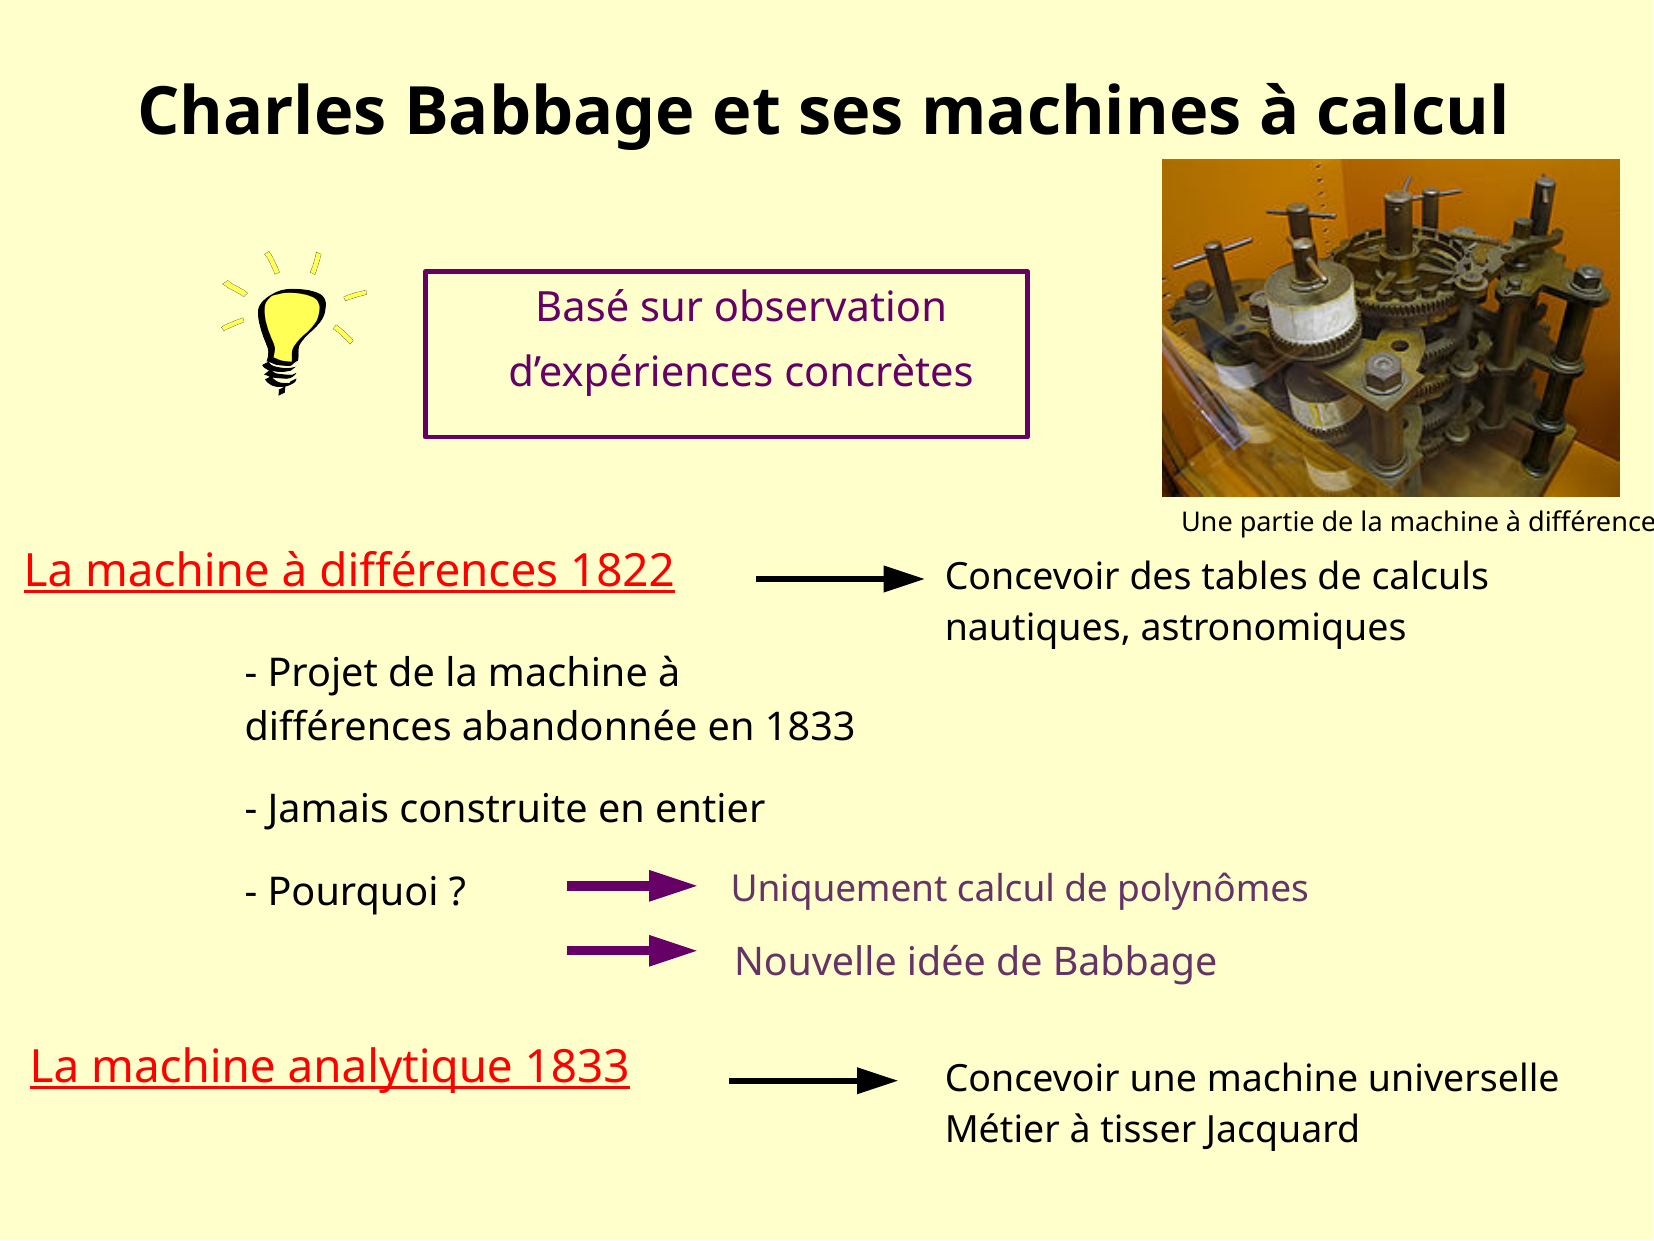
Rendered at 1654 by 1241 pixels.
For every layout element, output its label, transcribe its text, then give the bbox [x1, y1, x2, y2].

list Une partie de la machine à différences [1110, 502, 1654, 556]
list Concevoir une machine universelle Métier à tisser Jacquard [874, 1051, 1654, 1158]
list Concevoir des tables de calculs nautiques, astronomiques [874, 549, 1654, 745]
list Basé sur observation d’expériences concrètes [425, 271, 1028, 438]
picture [1162, 159, 1620, 497]
list Uniquement calcul de polynômes [673, 862, 1312, 916]
list La machine analytique 1833 [0, 1033, 697, 1134]
list La machine à différences 1822 [0, 537, 751, 674]
title Charles Babbage et ses machines à calcul [0, 0, 1648, 230]
picture [221, 251, 367, 396]
list - Projet de la machine à différences abandonnée en 1833 - Jamais construite en entier - Pourquoi ? [177, 643, 880, 957]
list Nouvelle idée de Babbage [673, 933, 1235, 1028]
